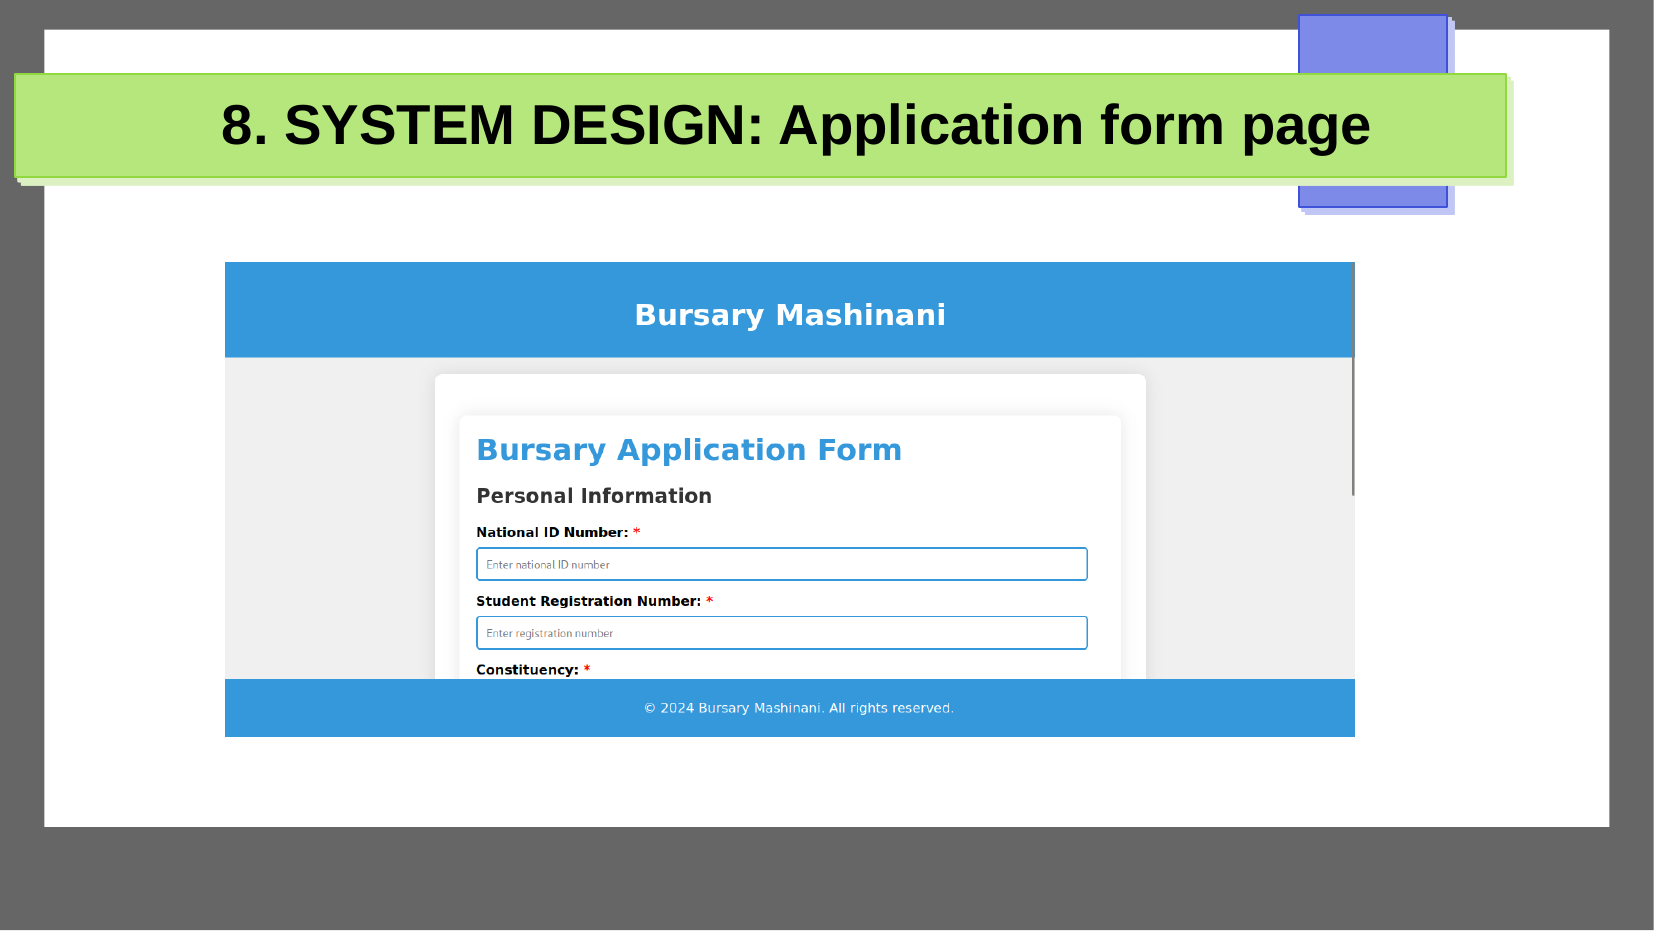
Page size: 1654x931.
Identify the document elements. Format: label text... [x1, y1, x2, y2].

title 8. SYSTEM DESIGN: Application form page [88, 73, 1506, 178]
picture [225, 262, 1355, 738]
